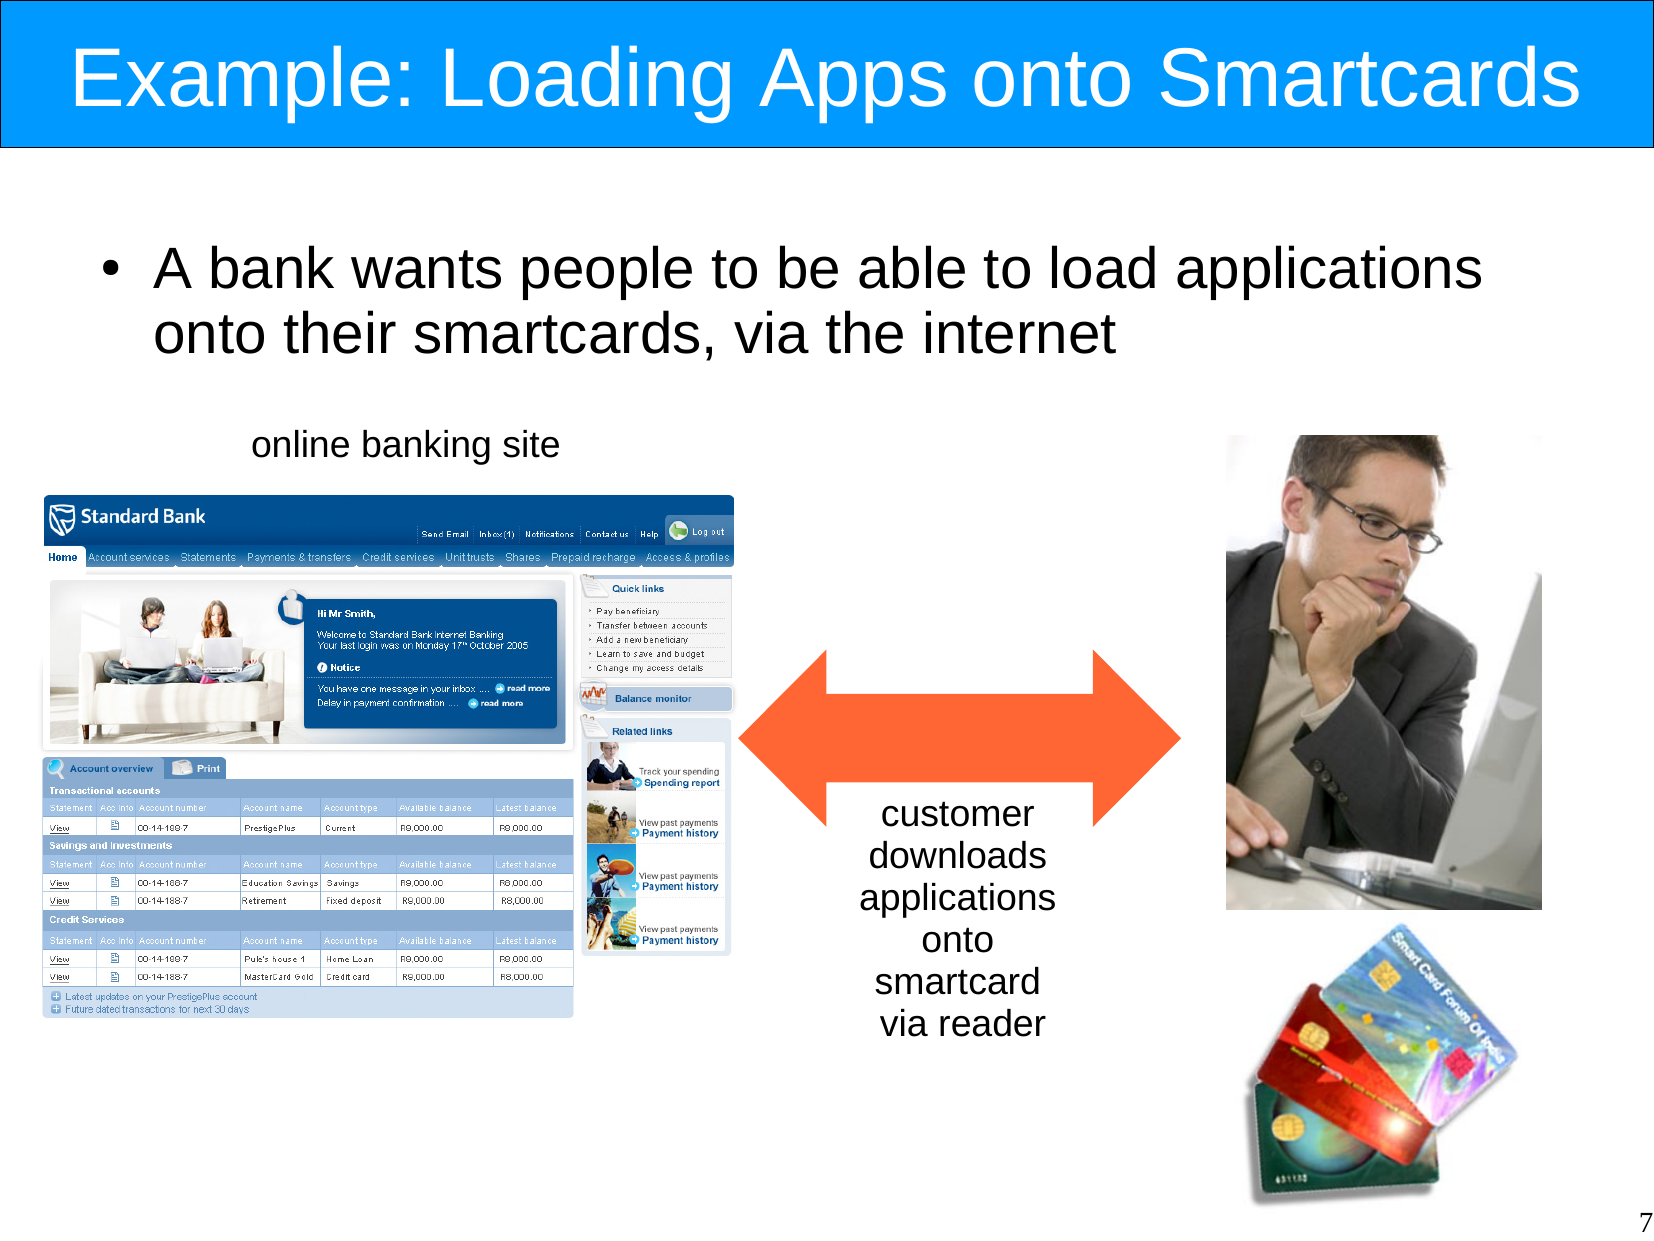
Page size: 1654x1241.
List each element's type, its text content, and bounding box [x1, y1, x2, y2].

picture [1226, 435, 1542, 910]
picture [1234, 912, 1526, 1217]
picture [35, 490, 743, 1021]
title Example: Loading Apps onto Smartcards [29, 13, 1625, 142]
text_box [738, 649, 1182, 827]
list A bank wants people to be able to load applications onto their smartcards, via the internet [82, 236, 1571, 1221]
text_box online banking site [236, 415, 576, 473]
text_box customer downloads applications onto smartcard via reader [844, 785, 1072, 1053]
